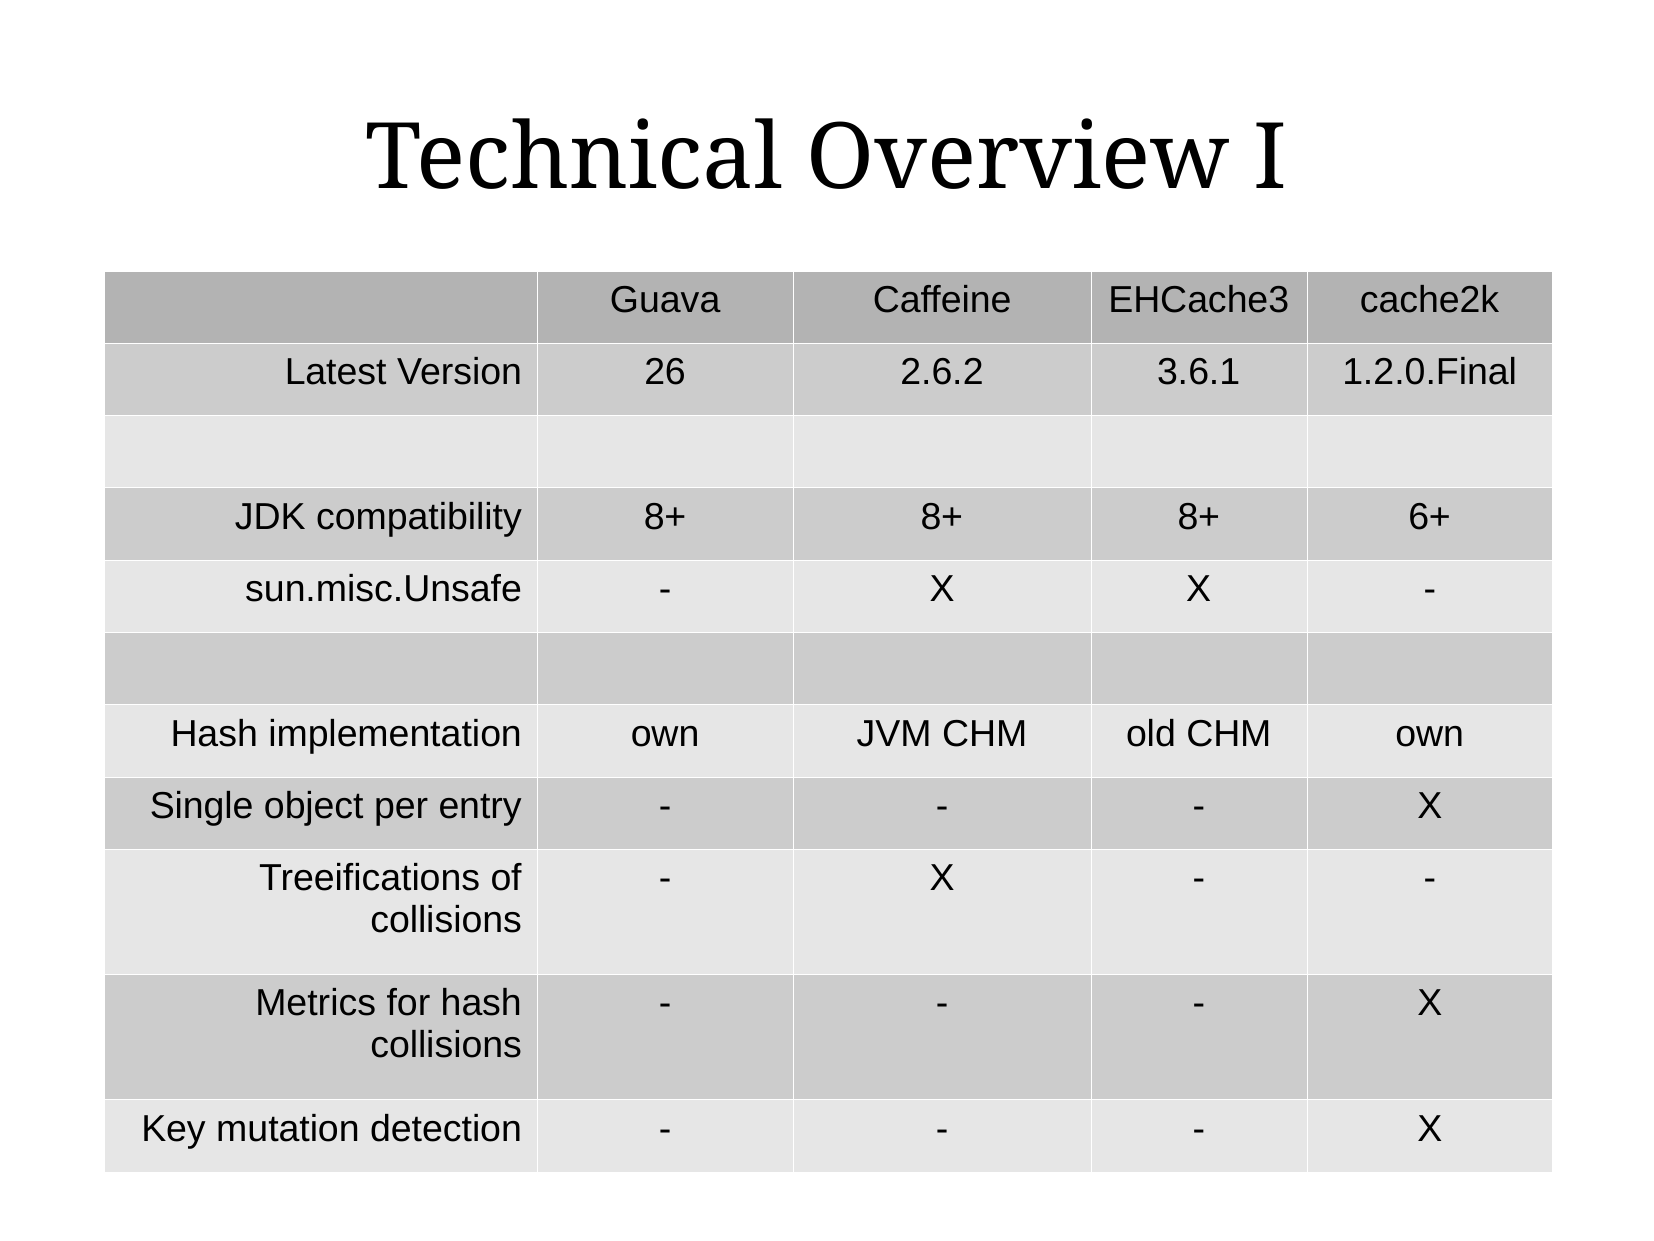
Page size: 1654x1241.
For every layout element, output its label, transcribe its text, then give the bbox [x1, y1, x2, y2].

table_header EHCache3 [1092, 272, 1307, 343]
table_cell Key mutation detection [105, 1100, 537, 1172]
table_cell - [1308, 561, 1552, 632]
table_header Caffeine [794, 272, 1091, 343]
table_cell [1308, 633, 1552, 704]
table_cell - [794, 1100, 1091, 1172]
table_cell [1308, 416, 1552, 487]
table_cell [105, 416, 537, 487]
table_cell X [794, 561, 1091, 632]
table_header [105, 272, 537, 343]
table_cell - [538, 975, 793, 1099]
title Technical Overview I [82, 49, 1571, 257]
table_cell 8+ [1092, 488, 1307, 560]
table_cell - [538, 778, 793, 849]
table_cell own [538, 705, 793, 777]
table_cell old CHM [1092, 705, 1307, 777]
table_cell 8+ [794, 488, 1091, 560]
table_cell - [538, 850, 793, 974]
table_cell Single object per entry [105, 778, 537, 849]
table_cell own [1308, 705, 1552, 777]
table_cell JDK compatibility [105, 488, 537, 560]
table_cell X [1308, 975, 1552, 1099]
table_cell sun.misc.Unsafe [105, 561, 537, 632]
table_cell X [1092, 561, 1307, 632]
table_cell - [1092, 778, 1307, 849]
table_cell - [1092, 850, 1307, 974]
table_header Guava [538, 272, 793, 343]
table_cell JVM CHM [794, 705, 1091, 777]
table_cell [1092, 633, 1307, 704]
table_cell [538, 633, 793, 704]
table_cell [794, 416, 1091, 487]
table_cell - [794, 778, 1091, 849]
table_cell Treeifications of collisions [105, 850, 537, 974]
table_cell X [1308, 1100, 1552, 1172]
table_cell - [538, 1100, 793, 1172]
table_cell [105, 633, 537, 704]
table_cell 1.2.0.Final [1308, 344, 1552, 415]
table_cell Latest Version [105, 344, 537, 415]
table_cell [1092, 416, 1307, 487]
table_cell Hash implementation [105, 705, 537, 777]
table_cell - [1092, 1100, 1307, 1172]
table_cell 6+ [1308, 488, 1552, 560]
table_cell 8+ [538, 488, 793, 560]
table_cell 2.6.2 [794, 344, 1091, 415]
table_cell X [1308, 778, 1552, 849]
table_cell X [794, 850, 1091, 974]
table_cell 26 [538, 344, 793, 415]
table_cell - [538, 561, 793, 632]
table_cell - [1308, 850, 1552, 974]
table_cell Metrics for hash collisions [105, 975, 537, 1099]
table_cell - [794, 975, 1091, 1099]
table_cell [538, 416, 793, 487]
table_header cache2k [1308, 272, 1552, 343]
table_cell - [1092, 975, 1307, 1099]
table_cell 3.6.1 [1092, 344, 1307, 415]
table_cell [794, 633, 1091, 704]
